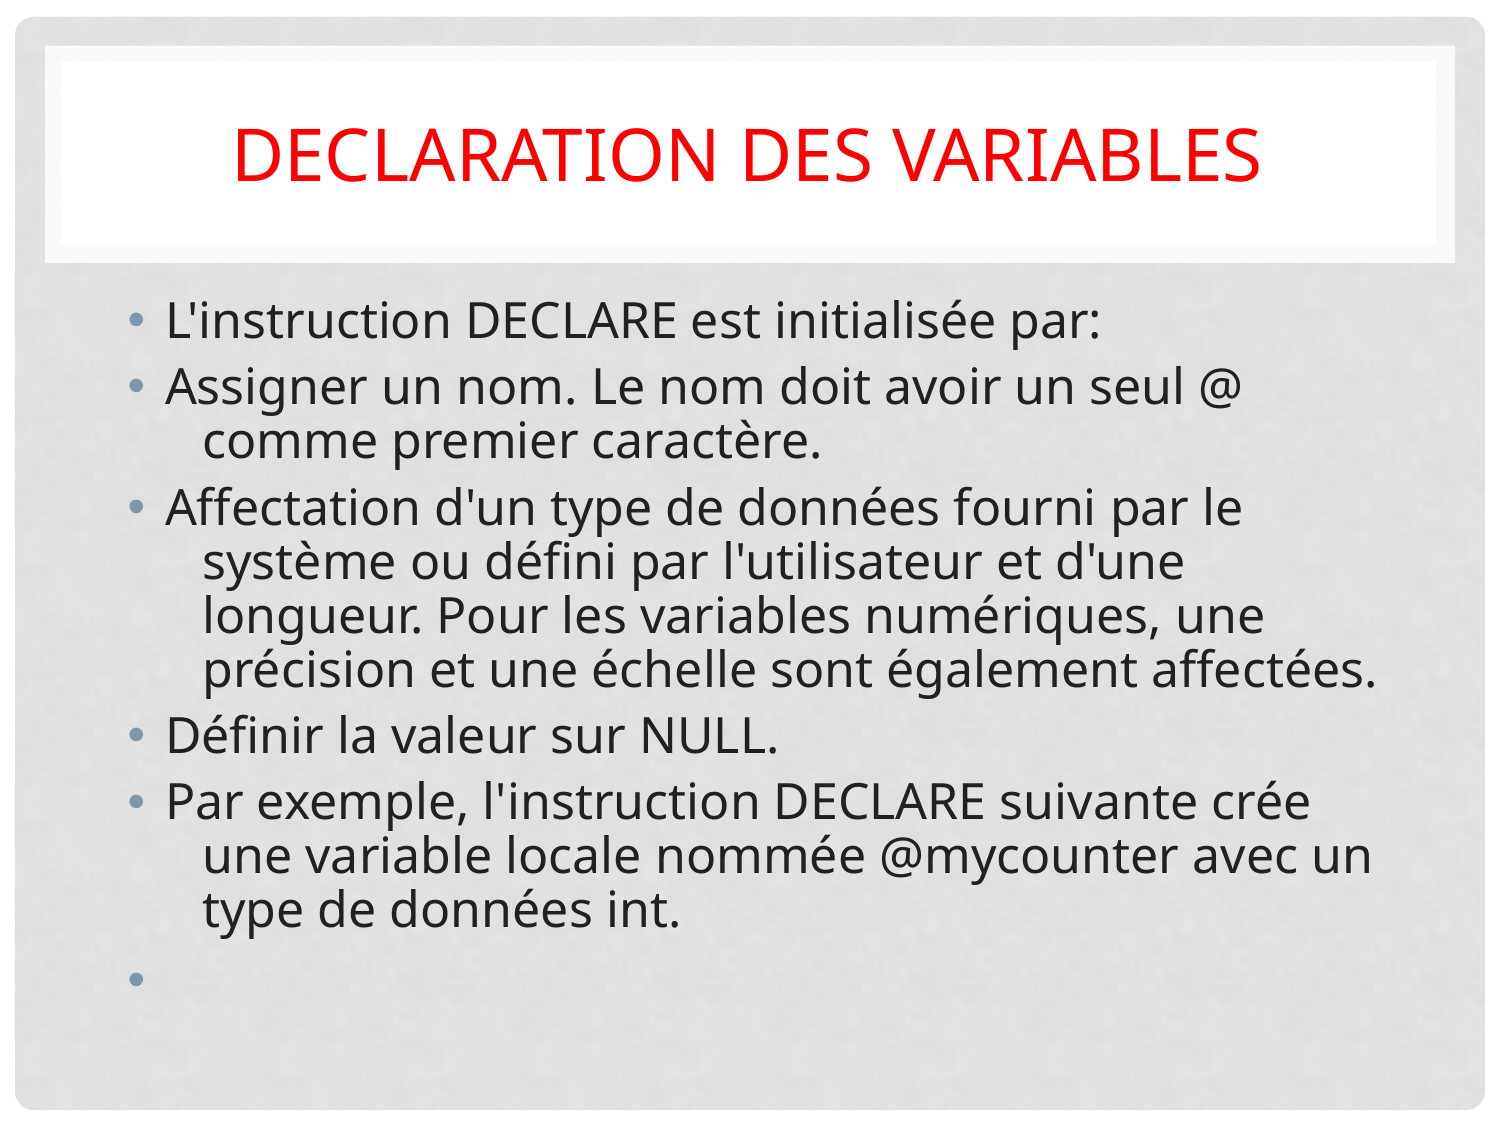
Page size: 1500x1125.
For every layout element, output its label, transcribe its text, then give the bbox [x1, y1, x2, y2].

list L'instruction DECLARE est initialisée par: Assigner un nom. Le nom doit avoir un seul @ comme premier caractère. Affectation d'un type de données fourni par le système ou défini par l'utilisateur et d'une longueur. Pour les variables numériques, une précision et une échelle sont également affectées. Définir la valeur sur NULL. Par exemple, l'instruction DECLARE suivante crée une variable locale nommée @mycounter avec un type de données int. [75, 287, 1426, 1005]
title Declaration des variables [69, 66, 1426, 238]
